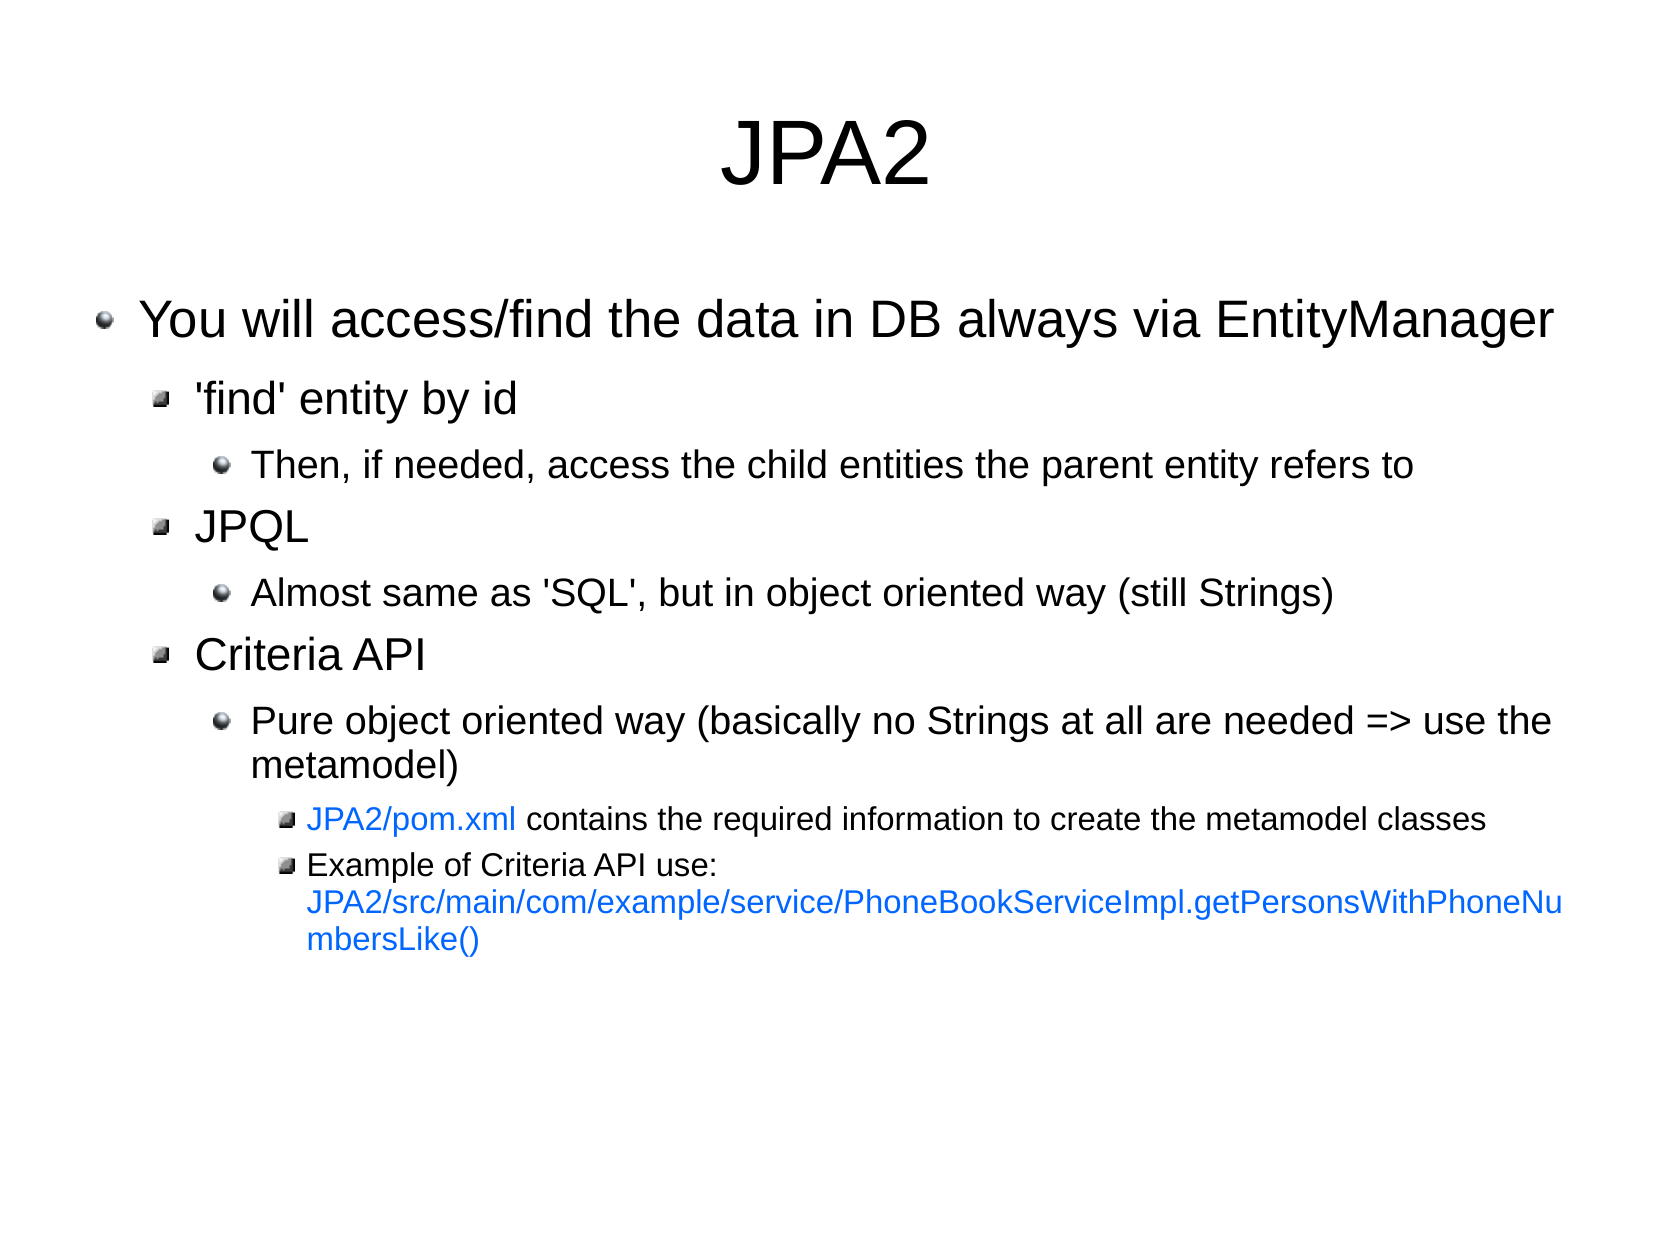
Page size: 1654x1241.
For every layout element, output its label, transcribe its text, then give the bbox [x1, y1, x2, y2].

list You will access/find the data in DB always via EntityManager 'find' entity by id Then, if needed, access the child entities the parent entity refers to JPQL Almost same as 'SQL', but in object oriented way (still Strings) Criteria API Pure object oriented way (basically no Strings at all are needed => use the metamodel) JPA2/pom.xml contains the required information to create the metamodel classes Example of Criteria API use: JPA2/src/main/com/example/service/PhoneBookServiceImpl.getPersonsWithPhoneNumbersLike() [82, 290, 1571, 1010]
title JPA2 [82, 49, 1571, 257]
